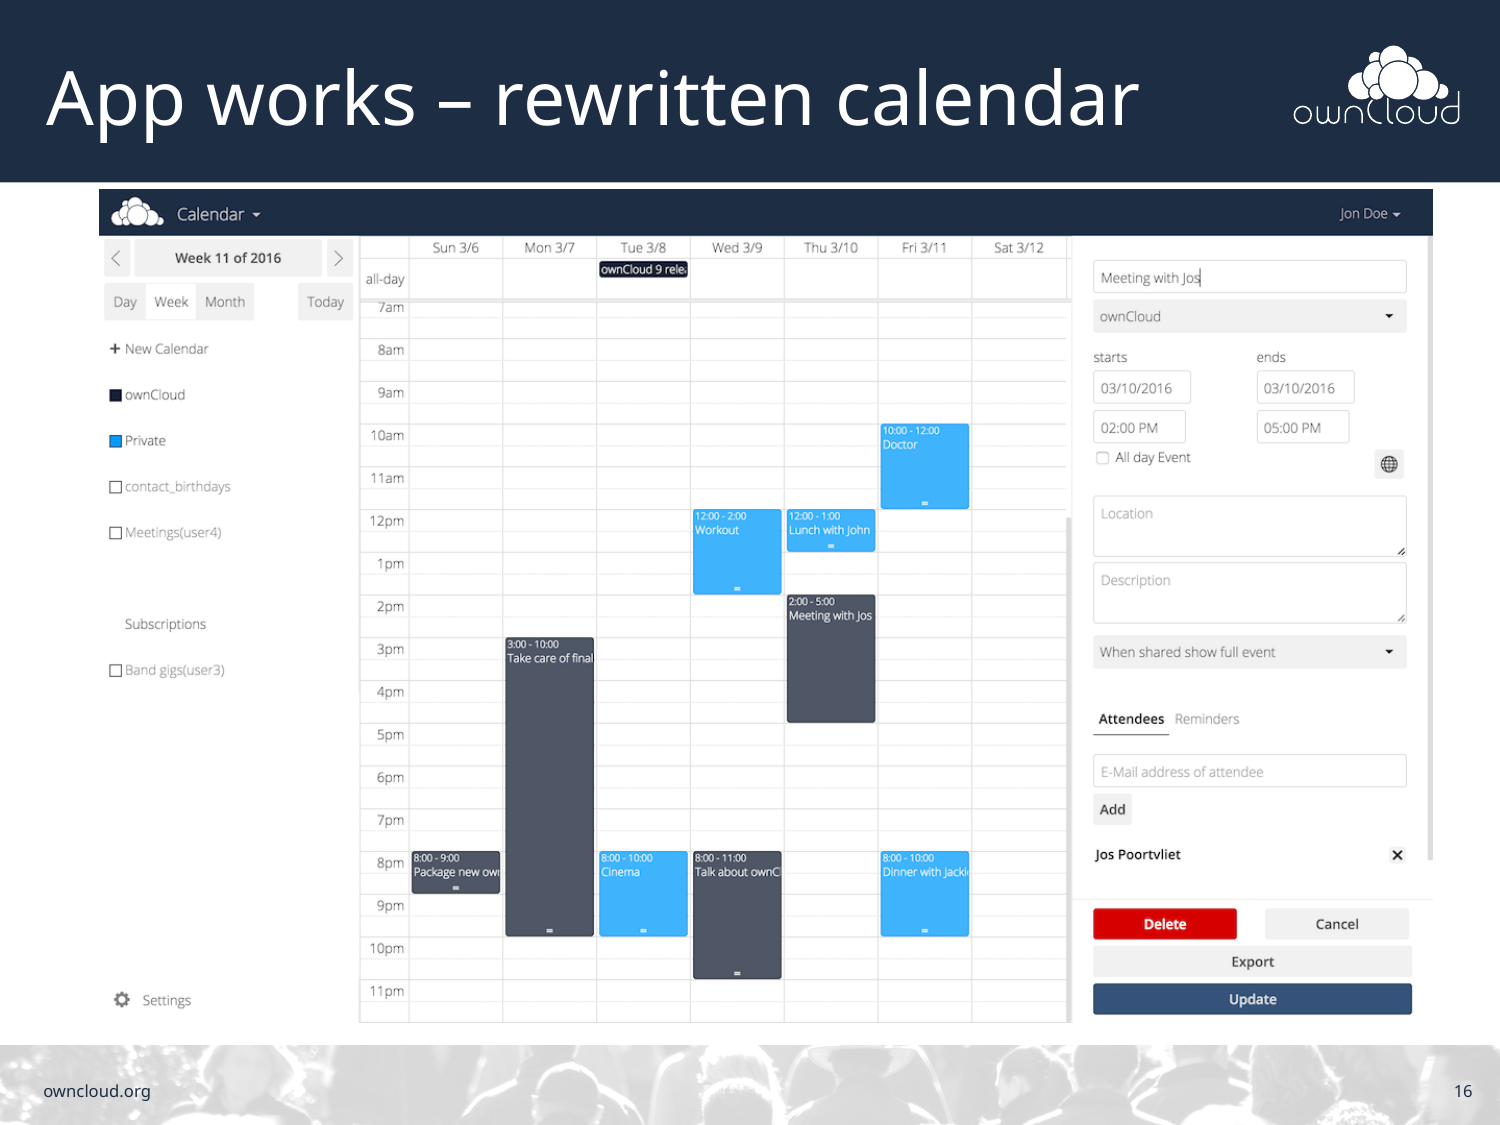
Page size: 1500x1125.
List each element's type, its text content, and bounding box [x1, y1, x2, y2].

picture [99, 189, 1433, 1023]
picture [0, 1045, 1500, 1125]
title App works – rewritten calendar [46, 5, 1258, 187]
